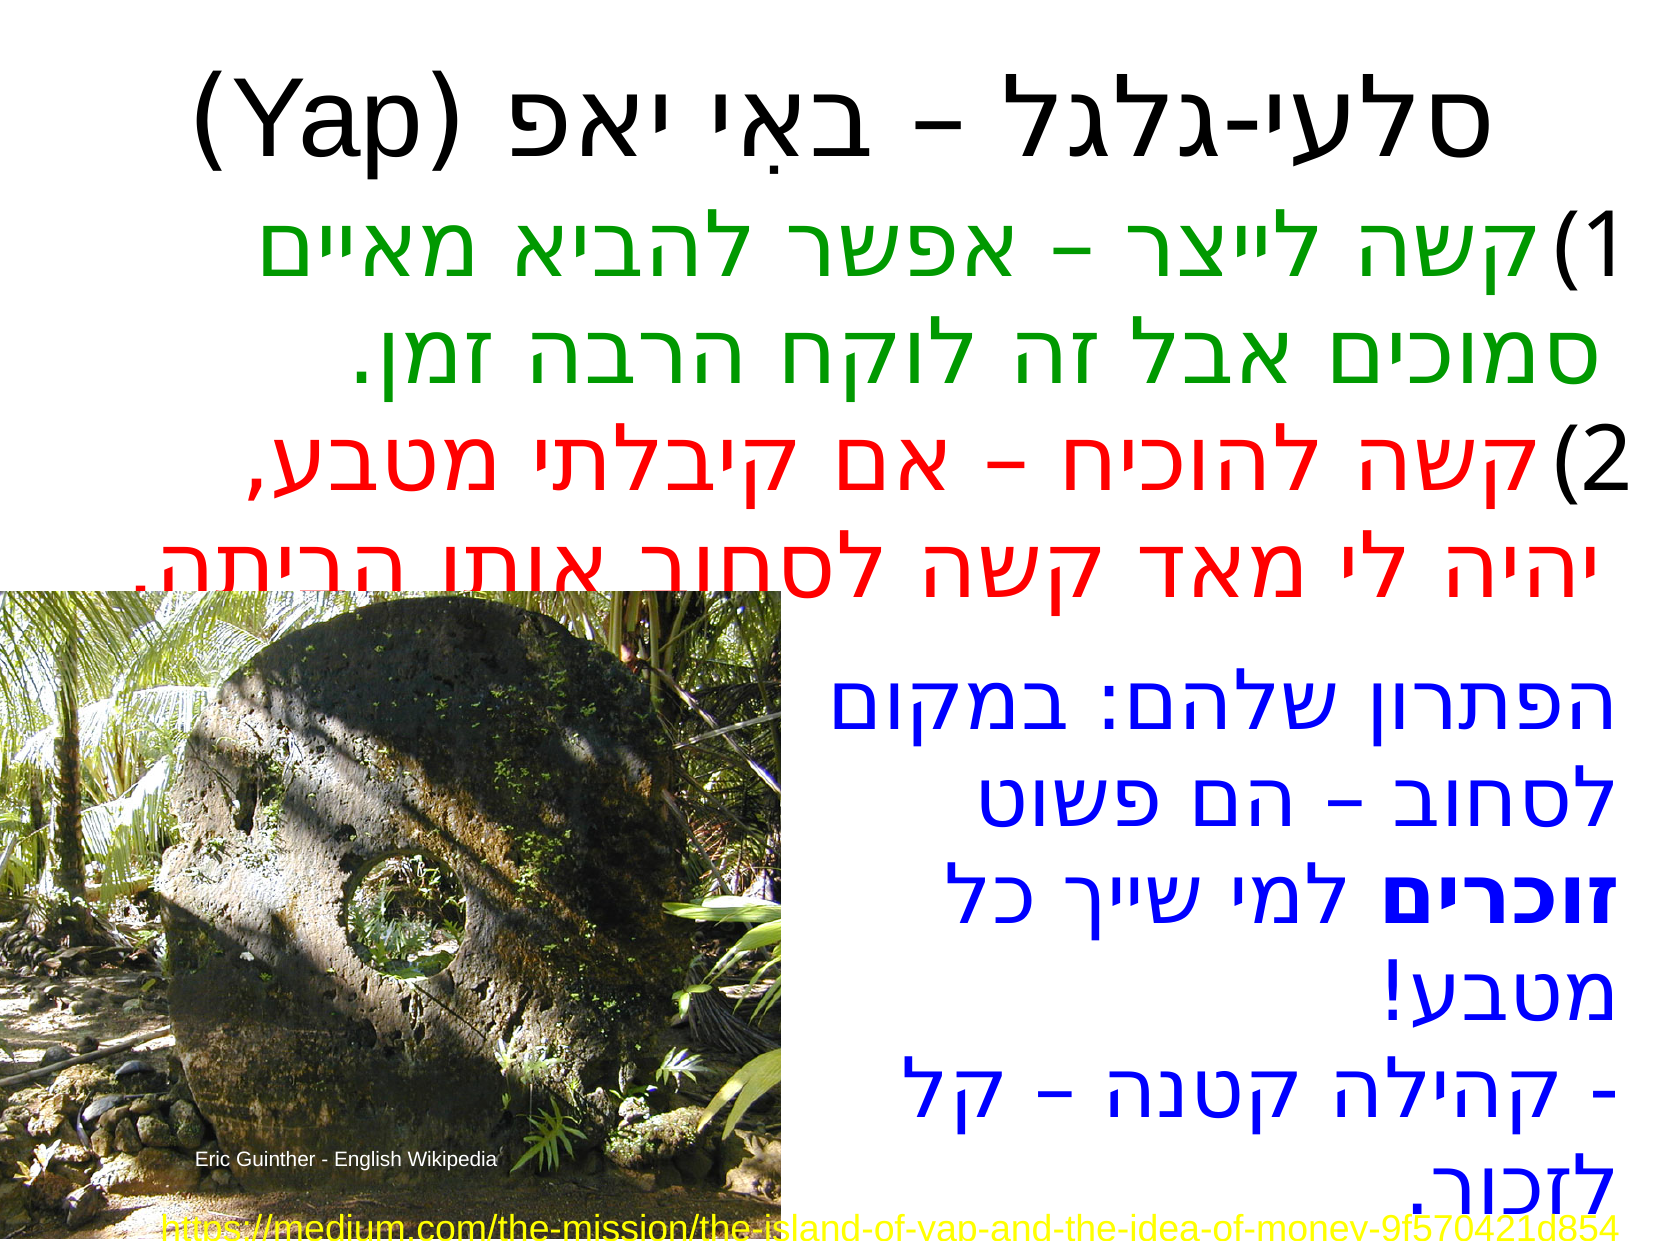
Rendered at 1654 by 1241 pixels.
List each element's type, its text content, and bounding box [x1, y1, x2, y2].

text_box Eric Guinther - English Wikipedia [180, 1140, 513, 1179]
picture [0, 591, 781, 1239]
text_box הפתרון שלהם: במקום לסחוב – הם פשוט זוכרים למי שייך כל מטבע! - קהילה קטנה – קל לזכור. [706, 645, 1636, 1027]
text_box סלעי-גלגל – באִי יאפ (Yap) [60, 45, 1624, 193]
text_box קשה לייצר – אפשר להביא מאיים סמוכים אבל זה לוקח הרבה זמן. קשה להוכיח – אם קיבלתי מטבע, יהיה לי מאד קשה לסחוב אותו הביתה. [75, 183, 1654, 605]
text_box https://medium.com/the-mission/the-island-of-yap-and-the-idea-of-money-9f570421d854 [145, 1200, 1636, 1241]
